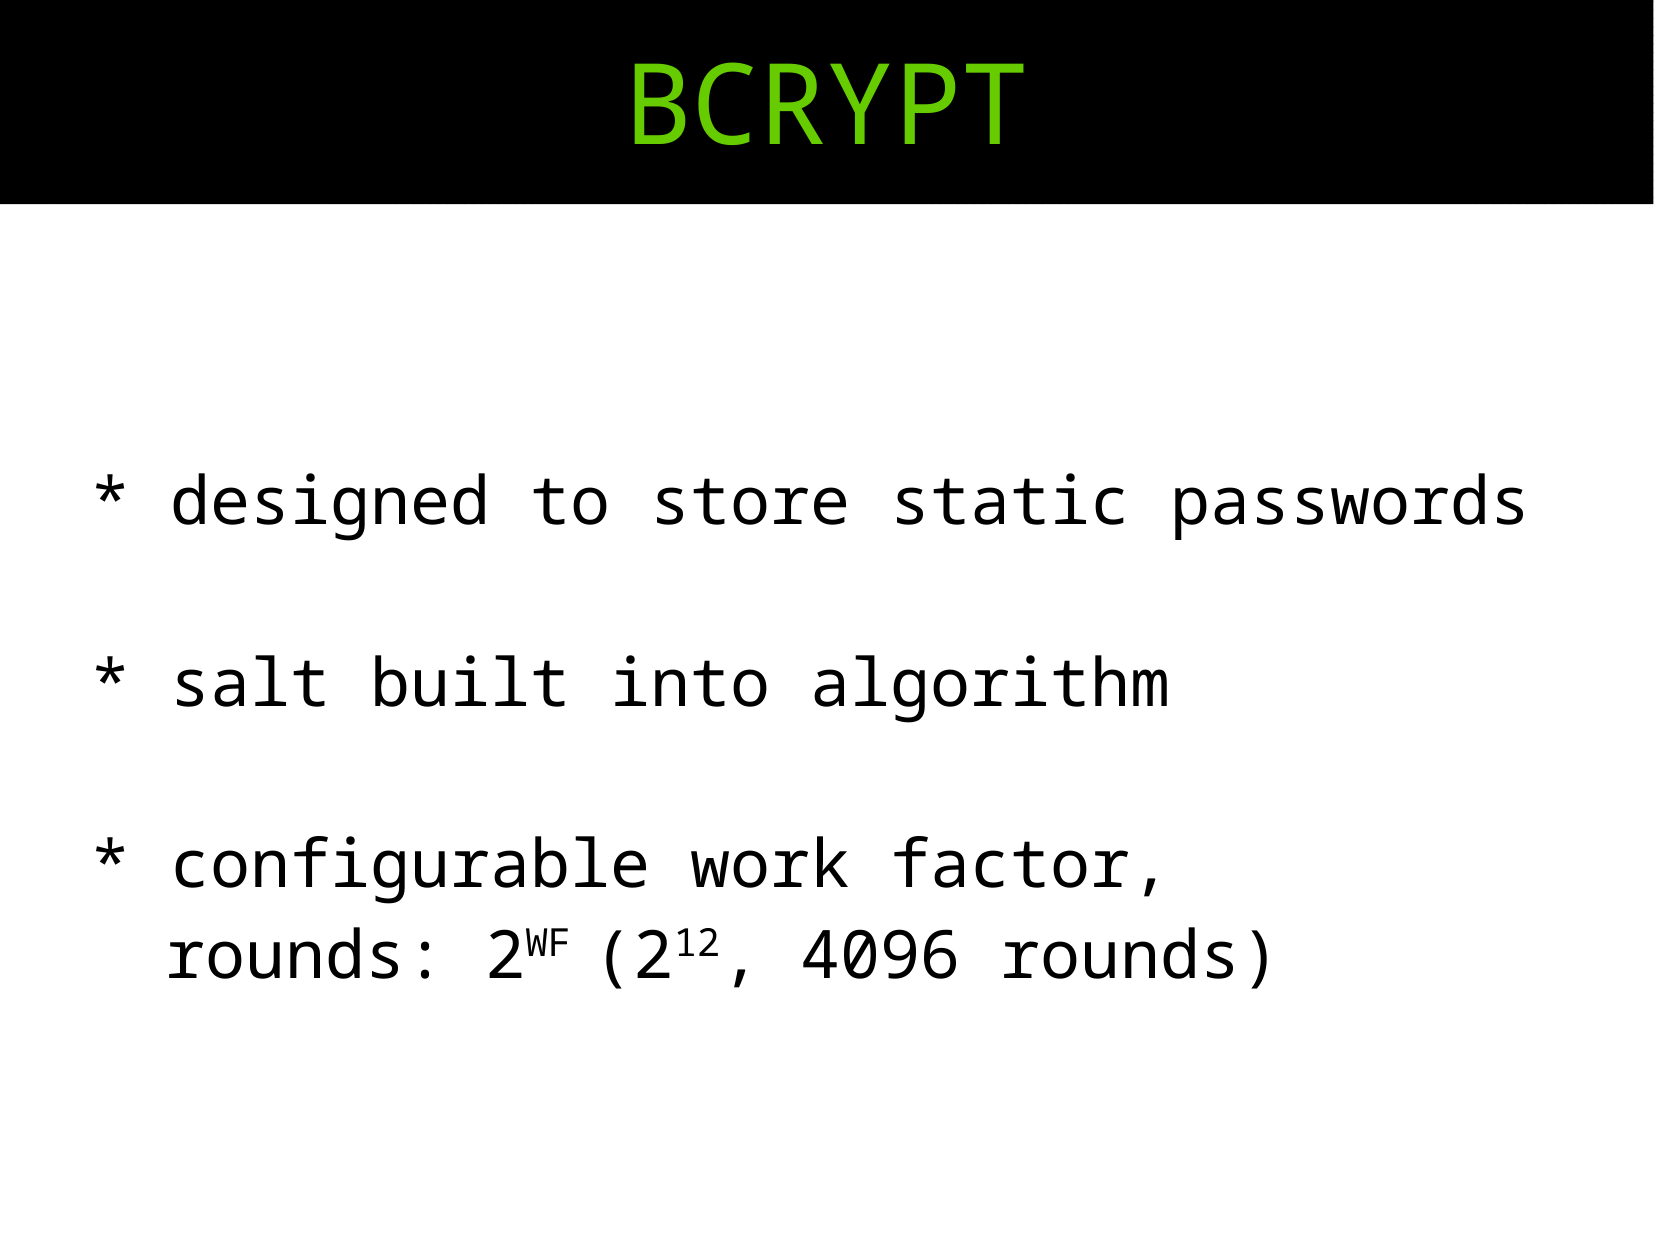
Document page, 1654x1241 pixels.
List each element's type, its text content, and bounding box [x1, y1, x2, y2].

subtitle * designed to store static passwords * salt built into algorithm * configurable work factor, rounds: 2WF (212, 4096 rounds) [90, 305, 1621, 1146]
title BCRYPT [0, 0, 1654, 205]
